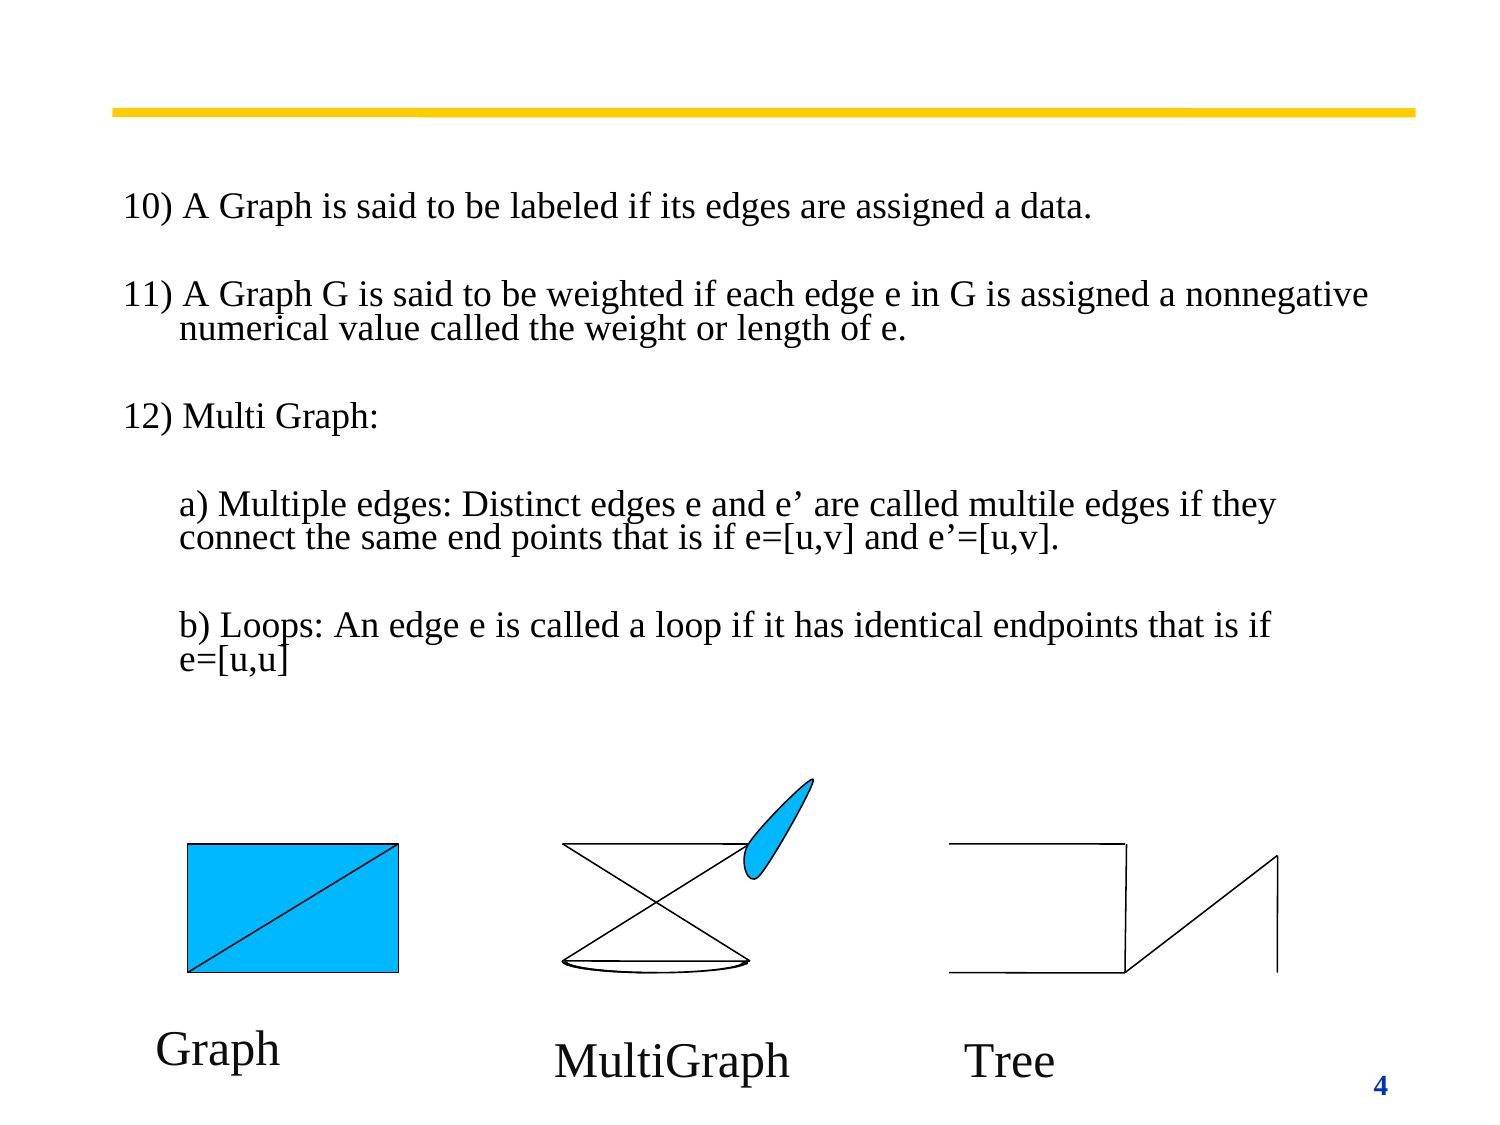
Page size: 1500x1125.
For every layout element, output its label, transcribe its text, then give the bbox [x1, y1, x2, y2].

list 10) A Graph is said to be labeled if its edges are assigned a data. 11) A Graph G is said to be weighted if each edge e in G is assigned a nonnegative numerical value called the weight or length of e. 12) Multi Graph: a) Multiple edges: Distinct edges e and e’ are called multile edges if they connect the same end points that is if e=[u,v] and e’=[u,v]. b) Loops: An edge e is called a loop if it has identical endpoints that is if e=[u,u] [112, 187, 1400, 783]
text_box [187, 843, 396, 971]
text_box [562, 960, 748, 973]
text_box Graph [140, 1007, 387, 1084]
text_box MultiGraph [538, 1019, 833, 1095]
text_box [191, 845, 399, 973]
text_box [744, 779, 814, 880]
text_box Tree [949, 1019, 1196, 1095]
